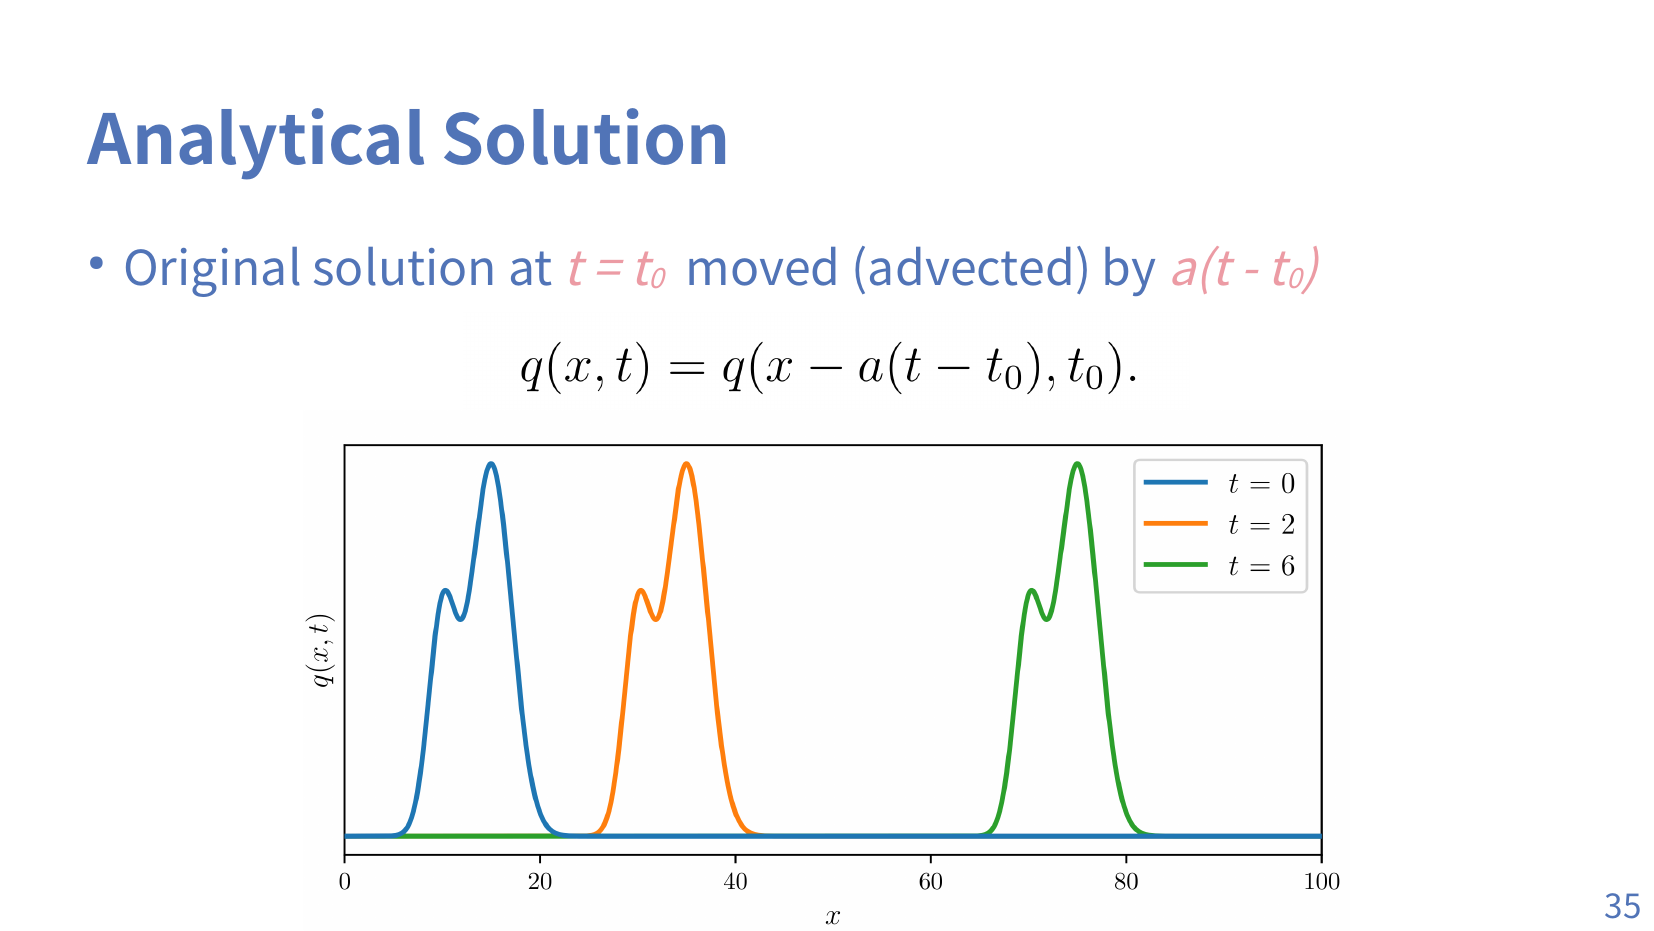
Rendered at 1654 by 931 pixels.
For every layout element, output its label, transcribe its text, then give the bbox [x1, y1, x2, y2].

list Original solution at t = t0 moved (advected) by a(t - t0) [87, 229, 1553, 840]
picture [303, 312, 1350, 931]
title Analytical Solution [87, 93, 1563, 176]
